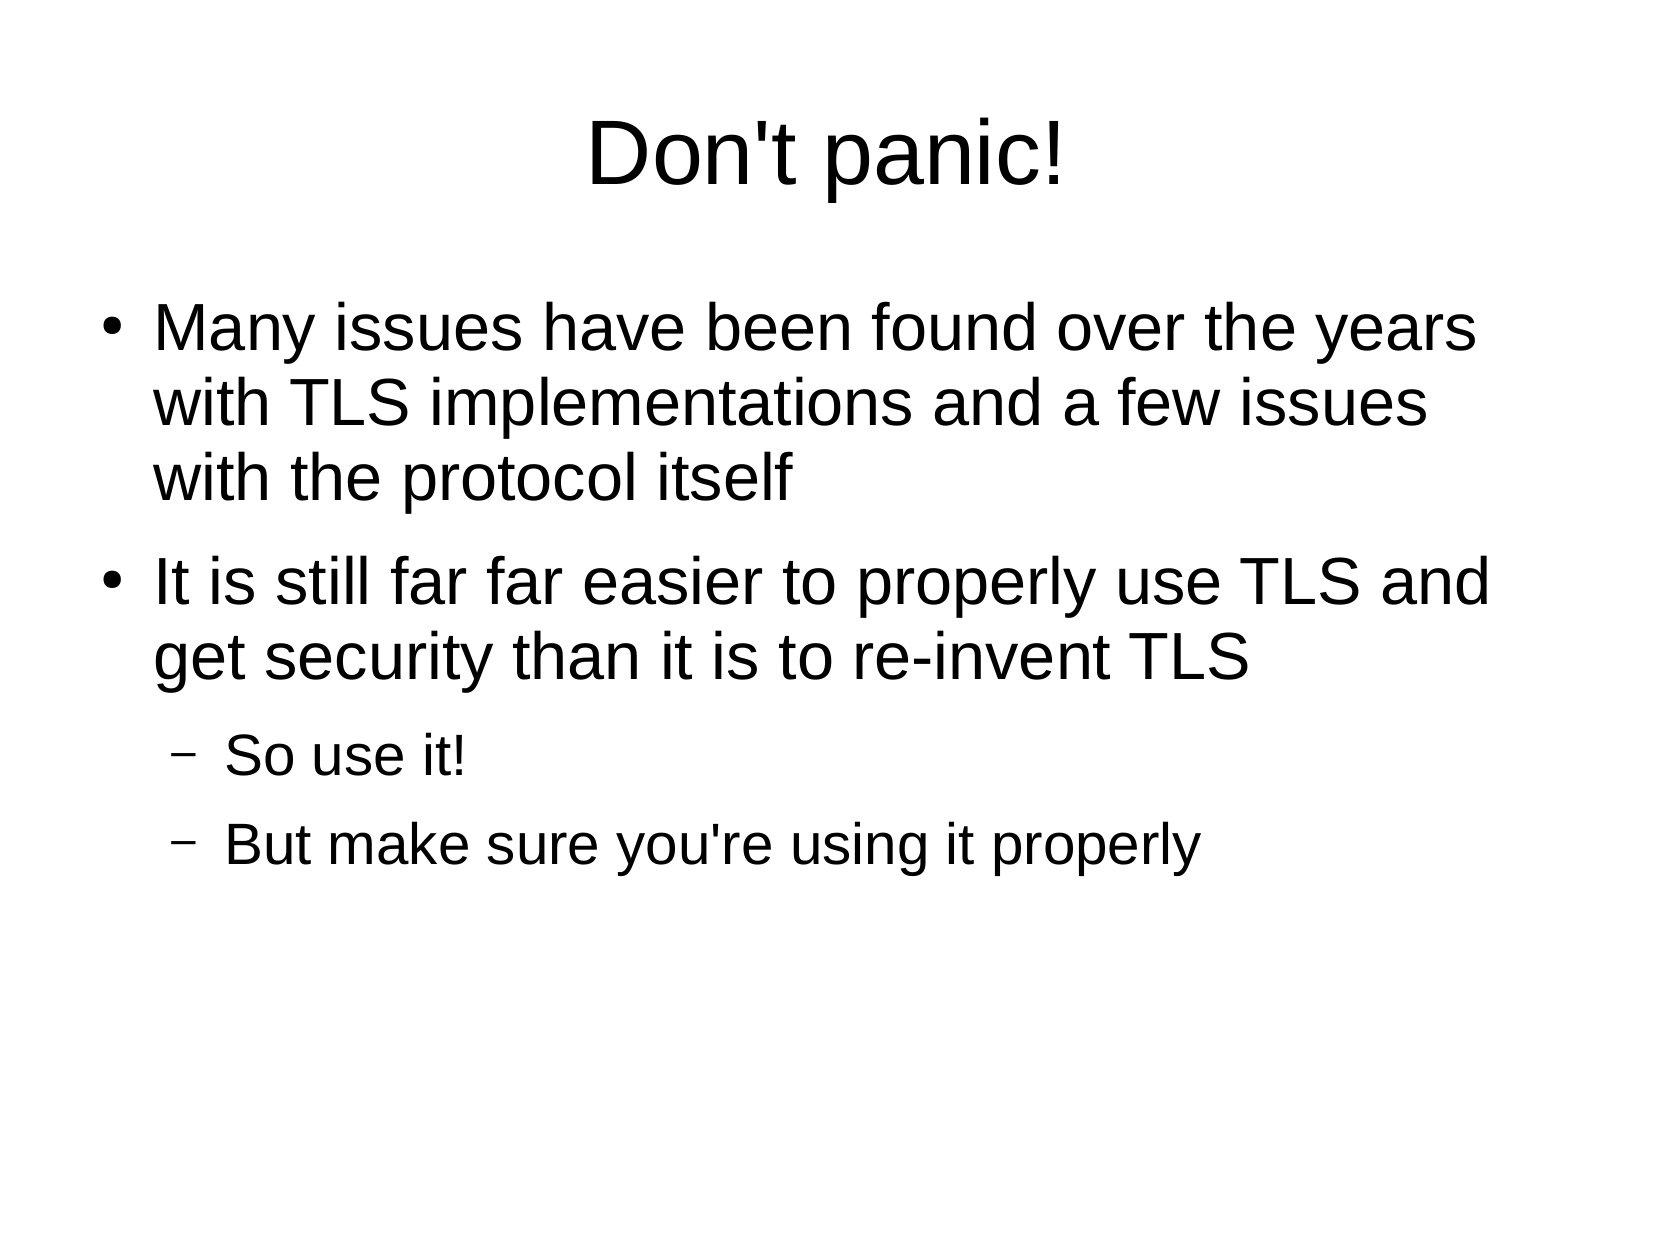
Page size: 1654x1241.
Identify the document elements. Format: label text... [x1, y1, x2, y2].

list Many issues have been found over the years with TLS implementations and a few issues with the protocol itself It is still far far easier to properly use TLS and get security than it is to re-invent TLS So use it! But make sure you're using it properly [82, 290, 1538, 1010]
title Don't panic! [82, 49, 1571, 257]
